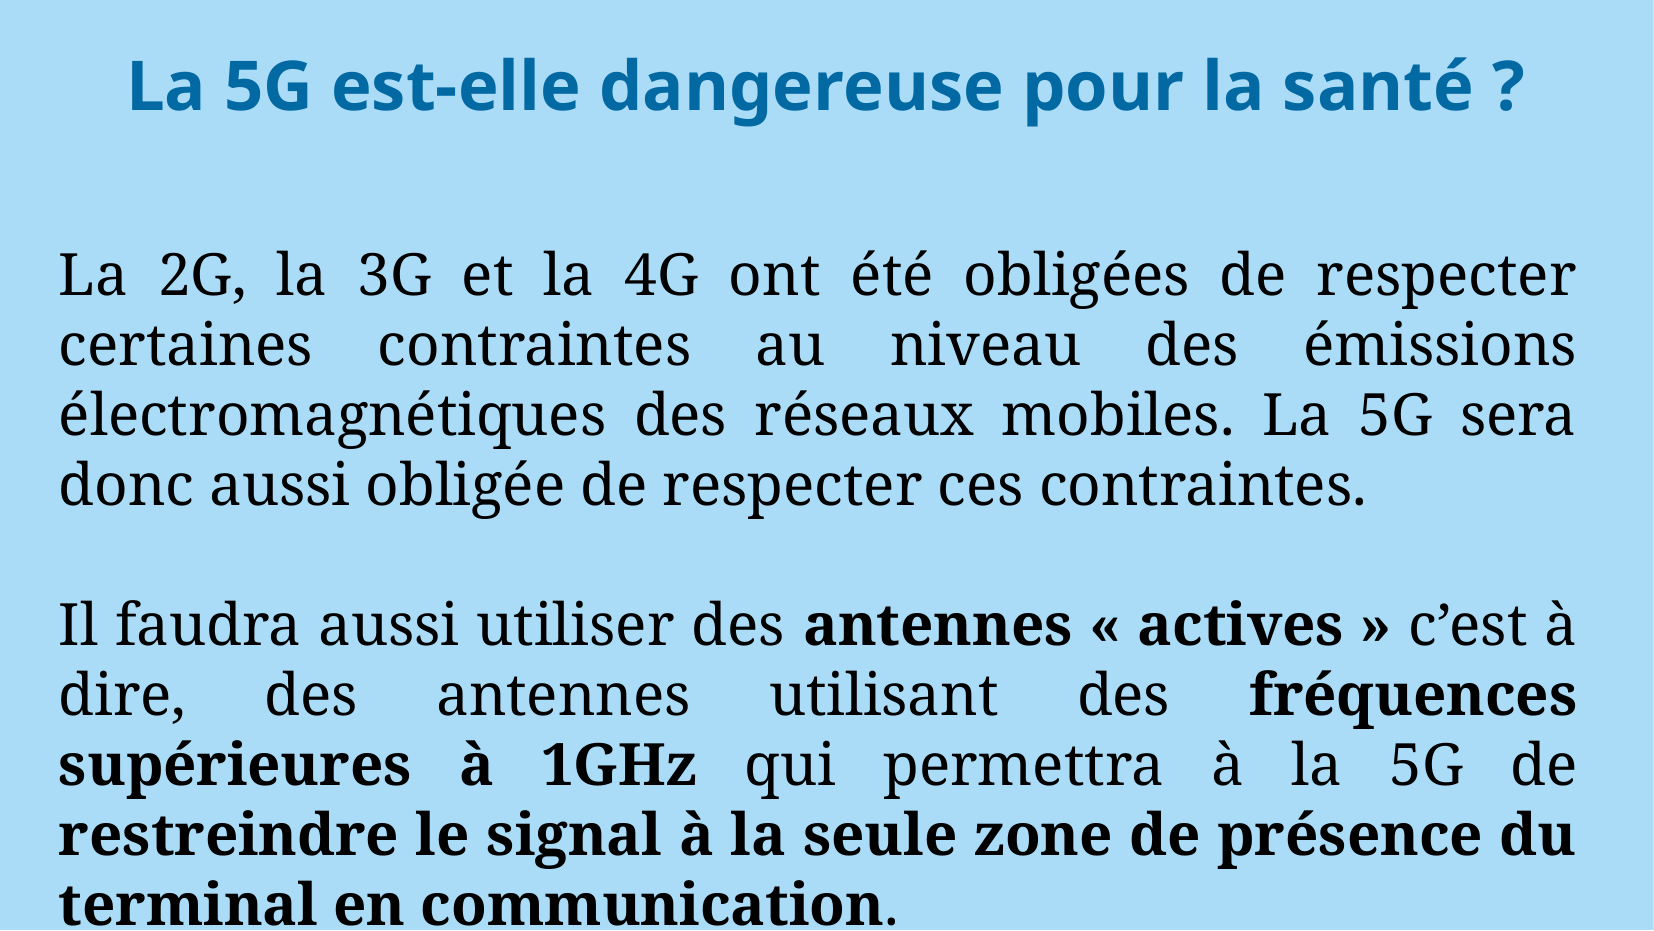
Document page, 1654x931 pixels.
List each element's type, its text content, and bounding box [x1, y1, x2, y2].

subtitle La 2G, la 3G et la 4G ont été obligées de respecter certaines contraintes au niveau des émissions électromagnétiques des réseaux mobiles. La 5G sera donc aussi obligée de respecter ces contraintes. Il faudra aussi utiliser des antennes « actives » c’est à dire, des antennes utilisant des fréquences supérieures à 1GHz qui permettra à la 5G de restreindre le signal à la seule zone de présence du terminal en communication. [59, 237, 1603, 771]
title La 5G est-elle dangereuse pour la santé ? [54, 31, 1598, 134]
